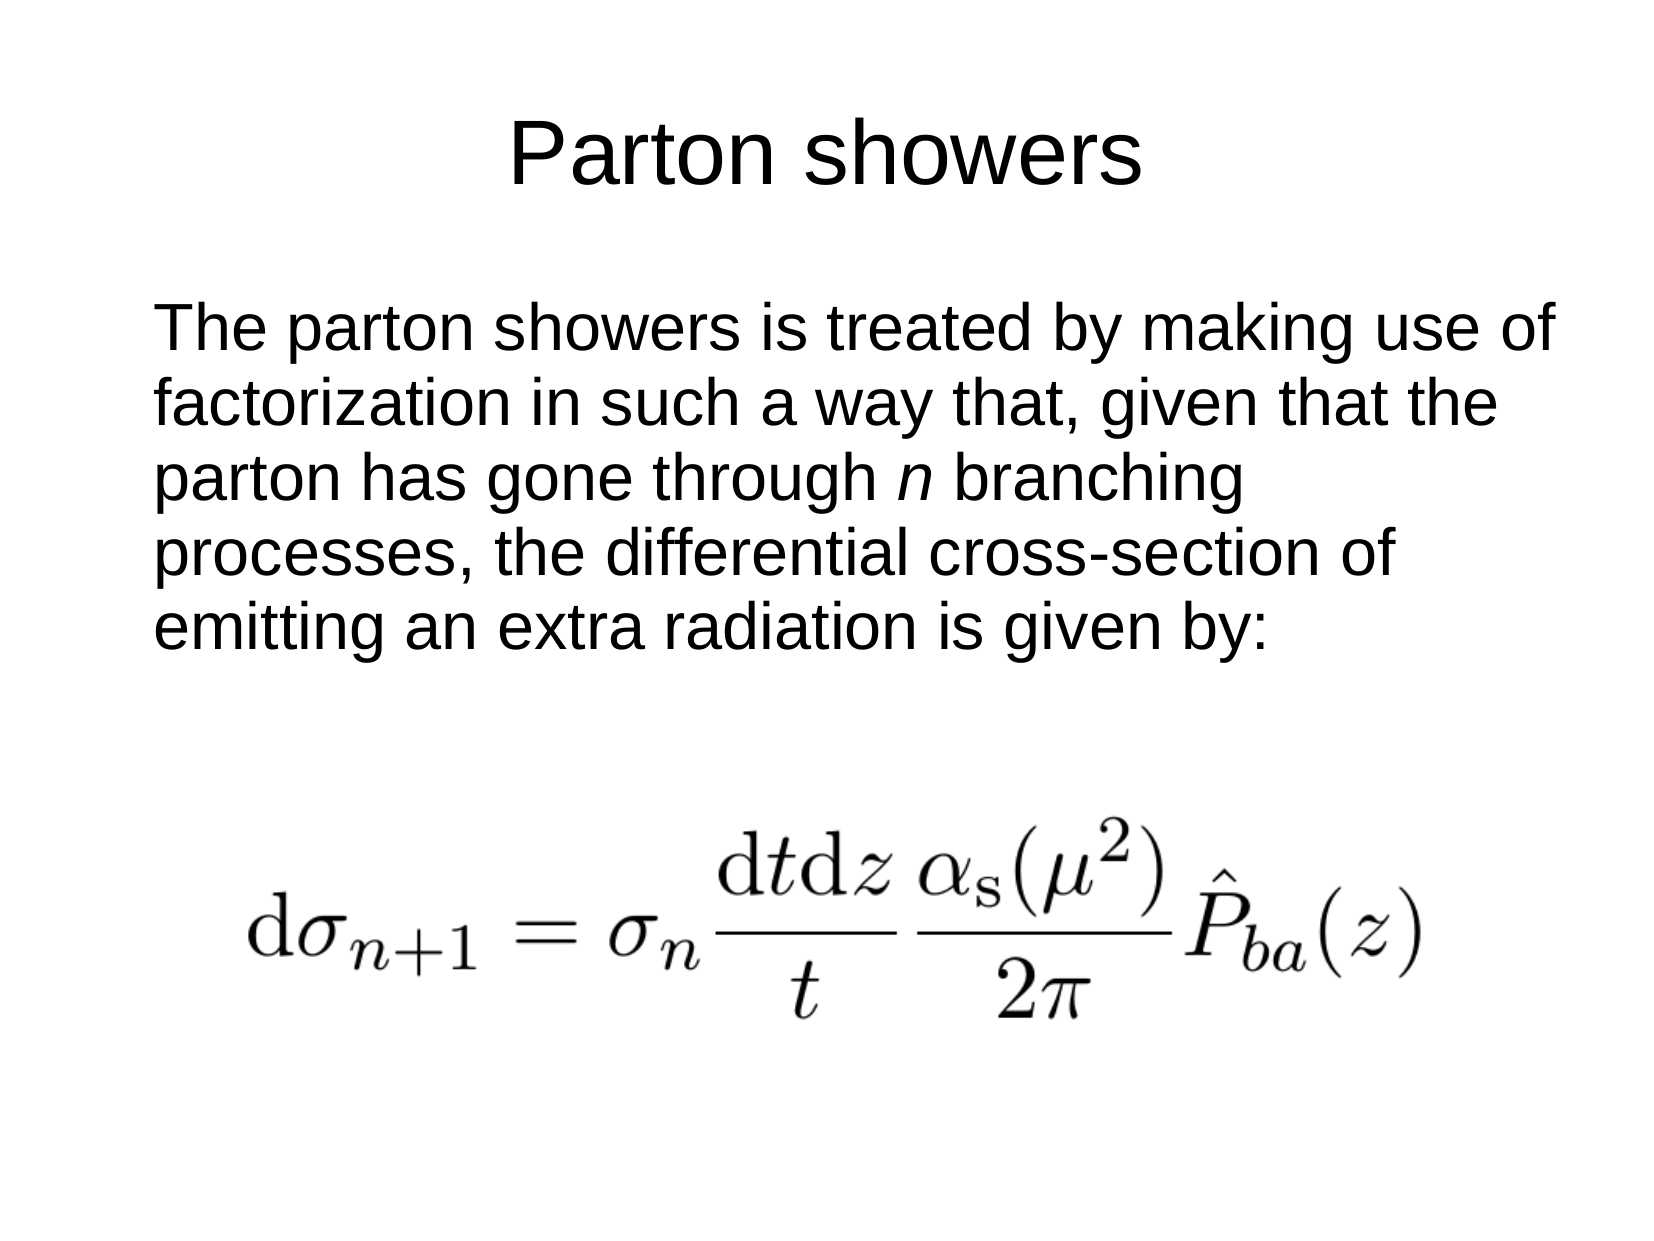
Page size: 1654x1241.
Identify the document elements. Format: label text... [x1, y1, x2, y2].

picture [208, 747, 1441, 1087]
title Parton showers [82, 49, 1571, 257]
list The parton showers is treated by making use of factorization in such a way that, given that the parton has gone through n branching processes, the differential cross-section of emitting an extra radiation is given by: [82, 290, 1571, 1010]
